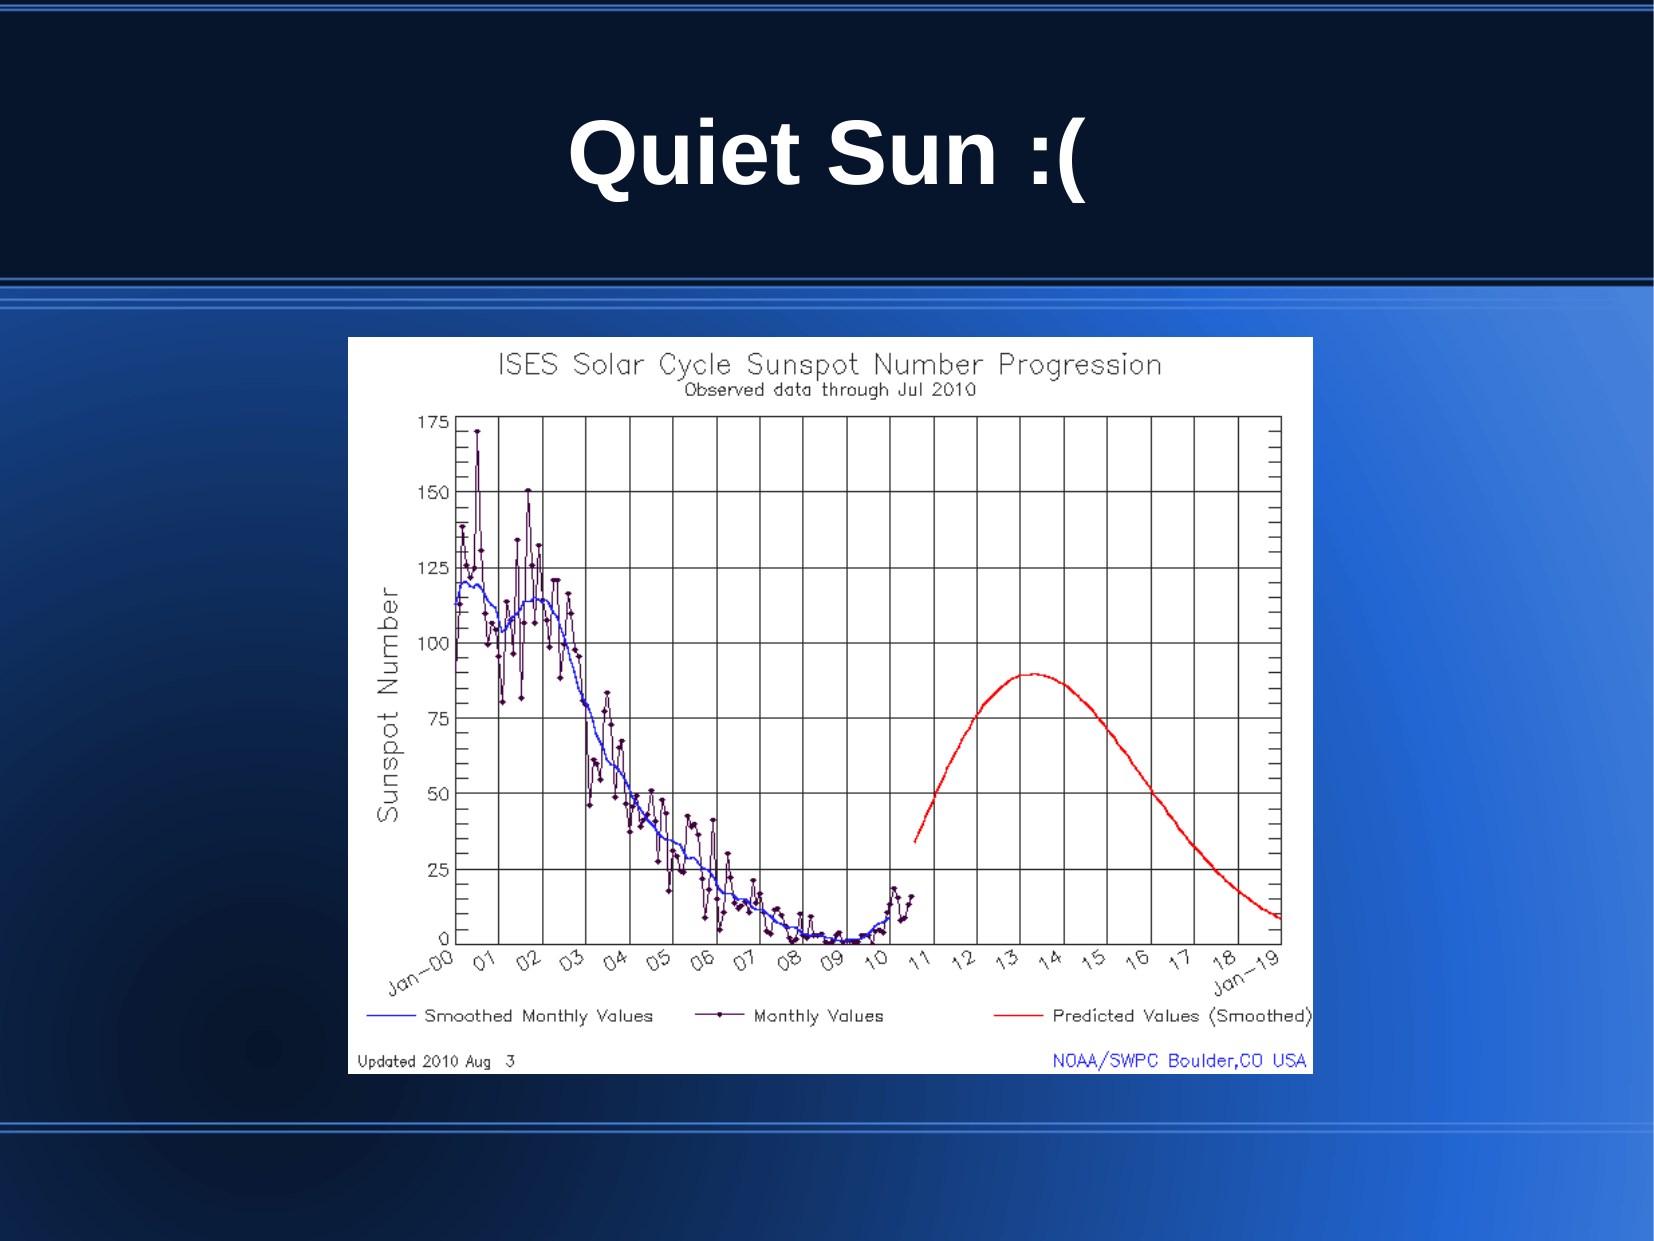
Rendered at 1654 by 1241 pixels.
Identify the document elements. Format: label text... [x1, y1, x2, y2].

title Quiet Sun :( [82, 56, 1571, 250]
picture [0, 0, 1654, 1241]
